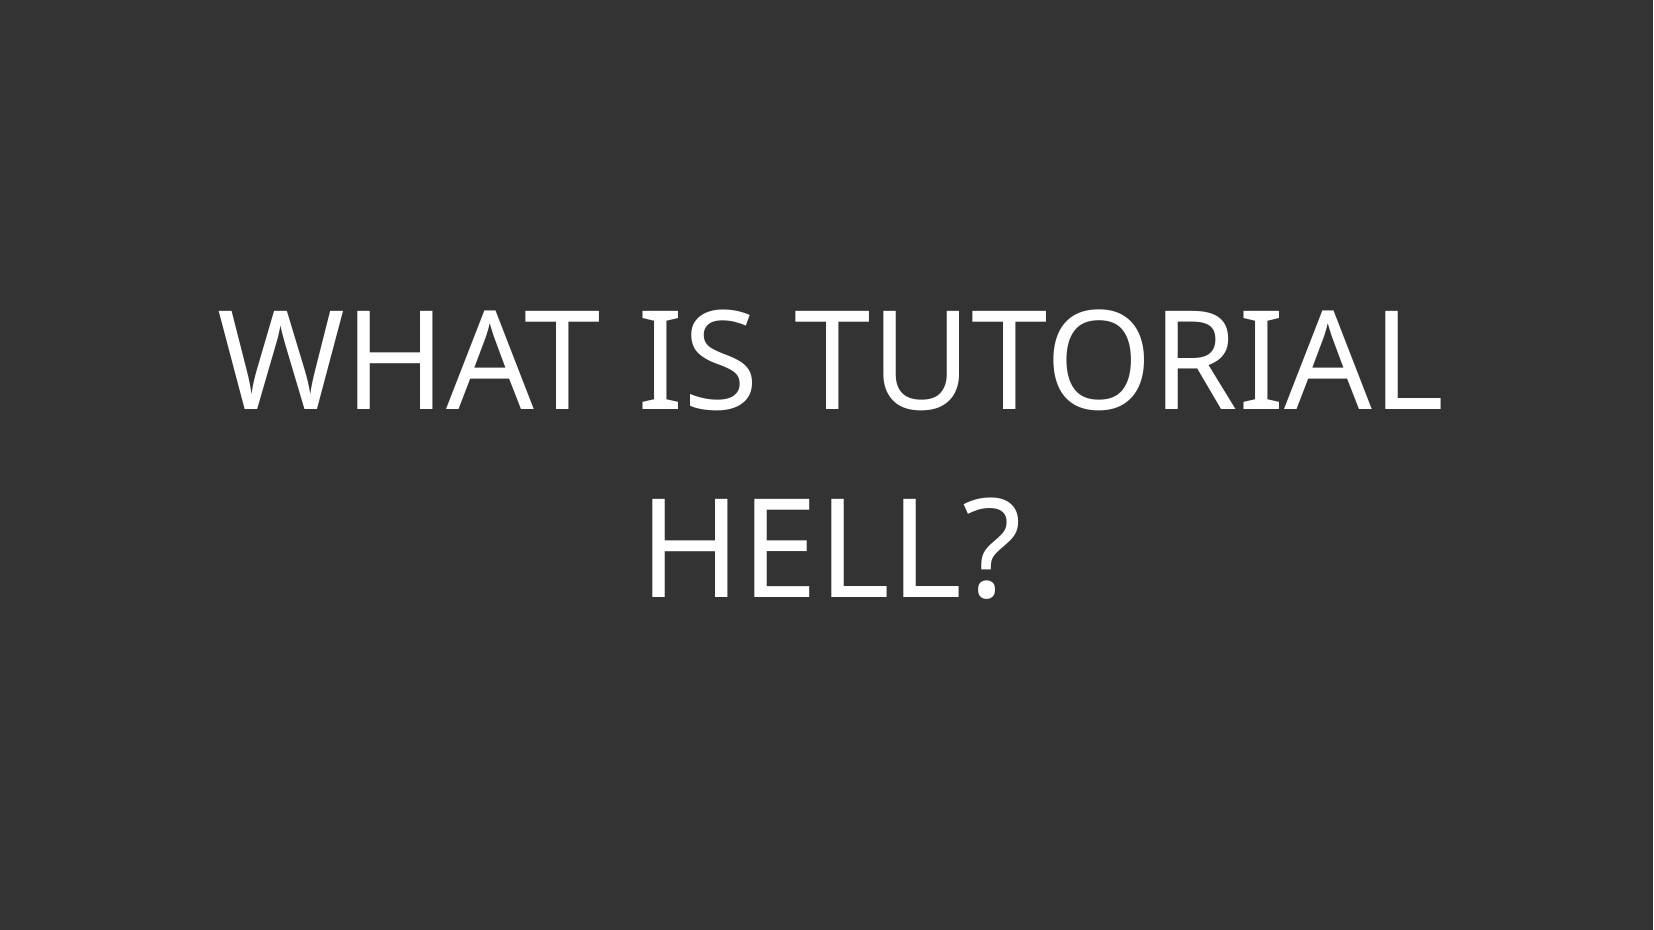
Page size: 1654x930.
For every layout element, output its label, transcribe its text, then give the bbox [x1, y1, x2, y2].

subtitle WHAT IS TUTORIAL HELL? [87, 90, 1576, 811]
